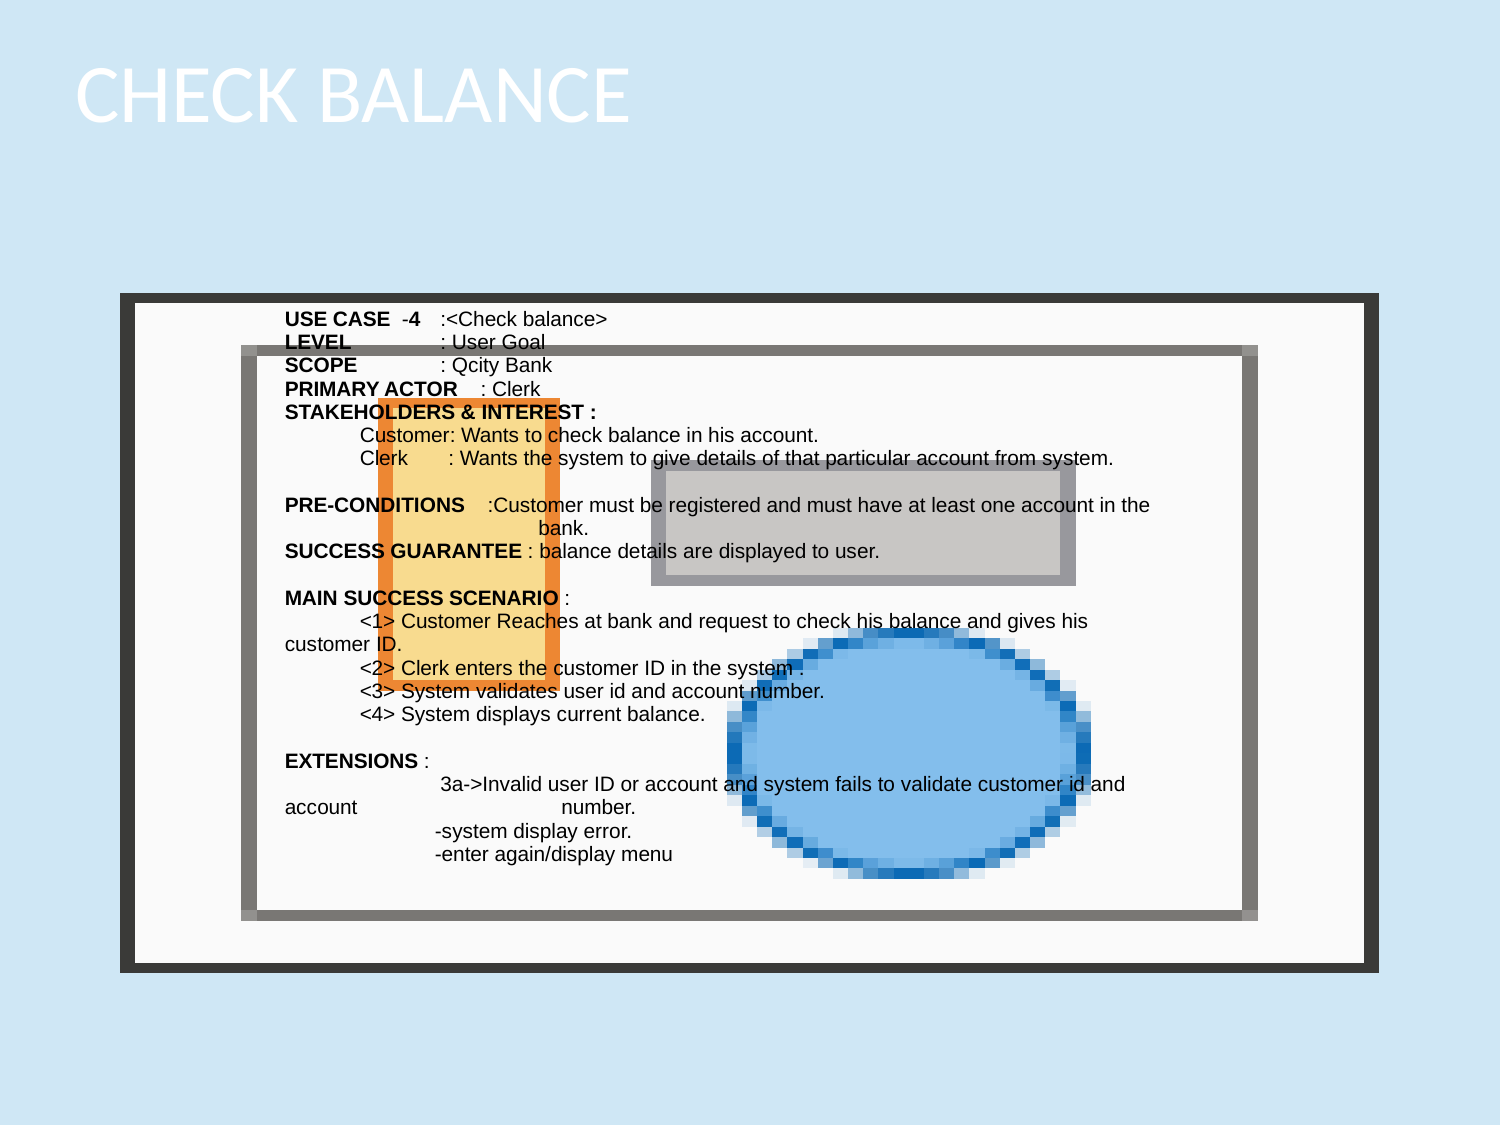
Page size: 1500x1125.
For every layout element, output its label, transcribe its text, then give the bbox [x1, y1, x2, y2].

text_box USE CASE -4 :<Check balance> LEVEL : User Goal SCOPE : Qcity Bank PRIMARY ACTOR : Clerk STAKEHOLDERS & INTEREST : Customer: Wants to check balance in his account. Clerk : Wants the system to give details of that particular account from system. PRE-CONDITIONS :Customer must be registered and must have at least one account in the bank. SUCCESS GUARANTEE : balance details are displayed to user. MAIN SUCCESS SCENARIO : <1> Customer Reaches at bank and request to check his balance and gives his customer ID. <2> Clerk enters the customer ID in the system . <3> System validates user id and account number. <4> System displays current balance. EXTENSIONS : 3a->Invalid user ID or account and system fails to validate customer id and account number. -system display error. -enter again/display menu [270, 299, 1186, 876]
chart [75, 262, 1425, 1005]
title CHECK BALANCE [75, 7, 1425, 196]
